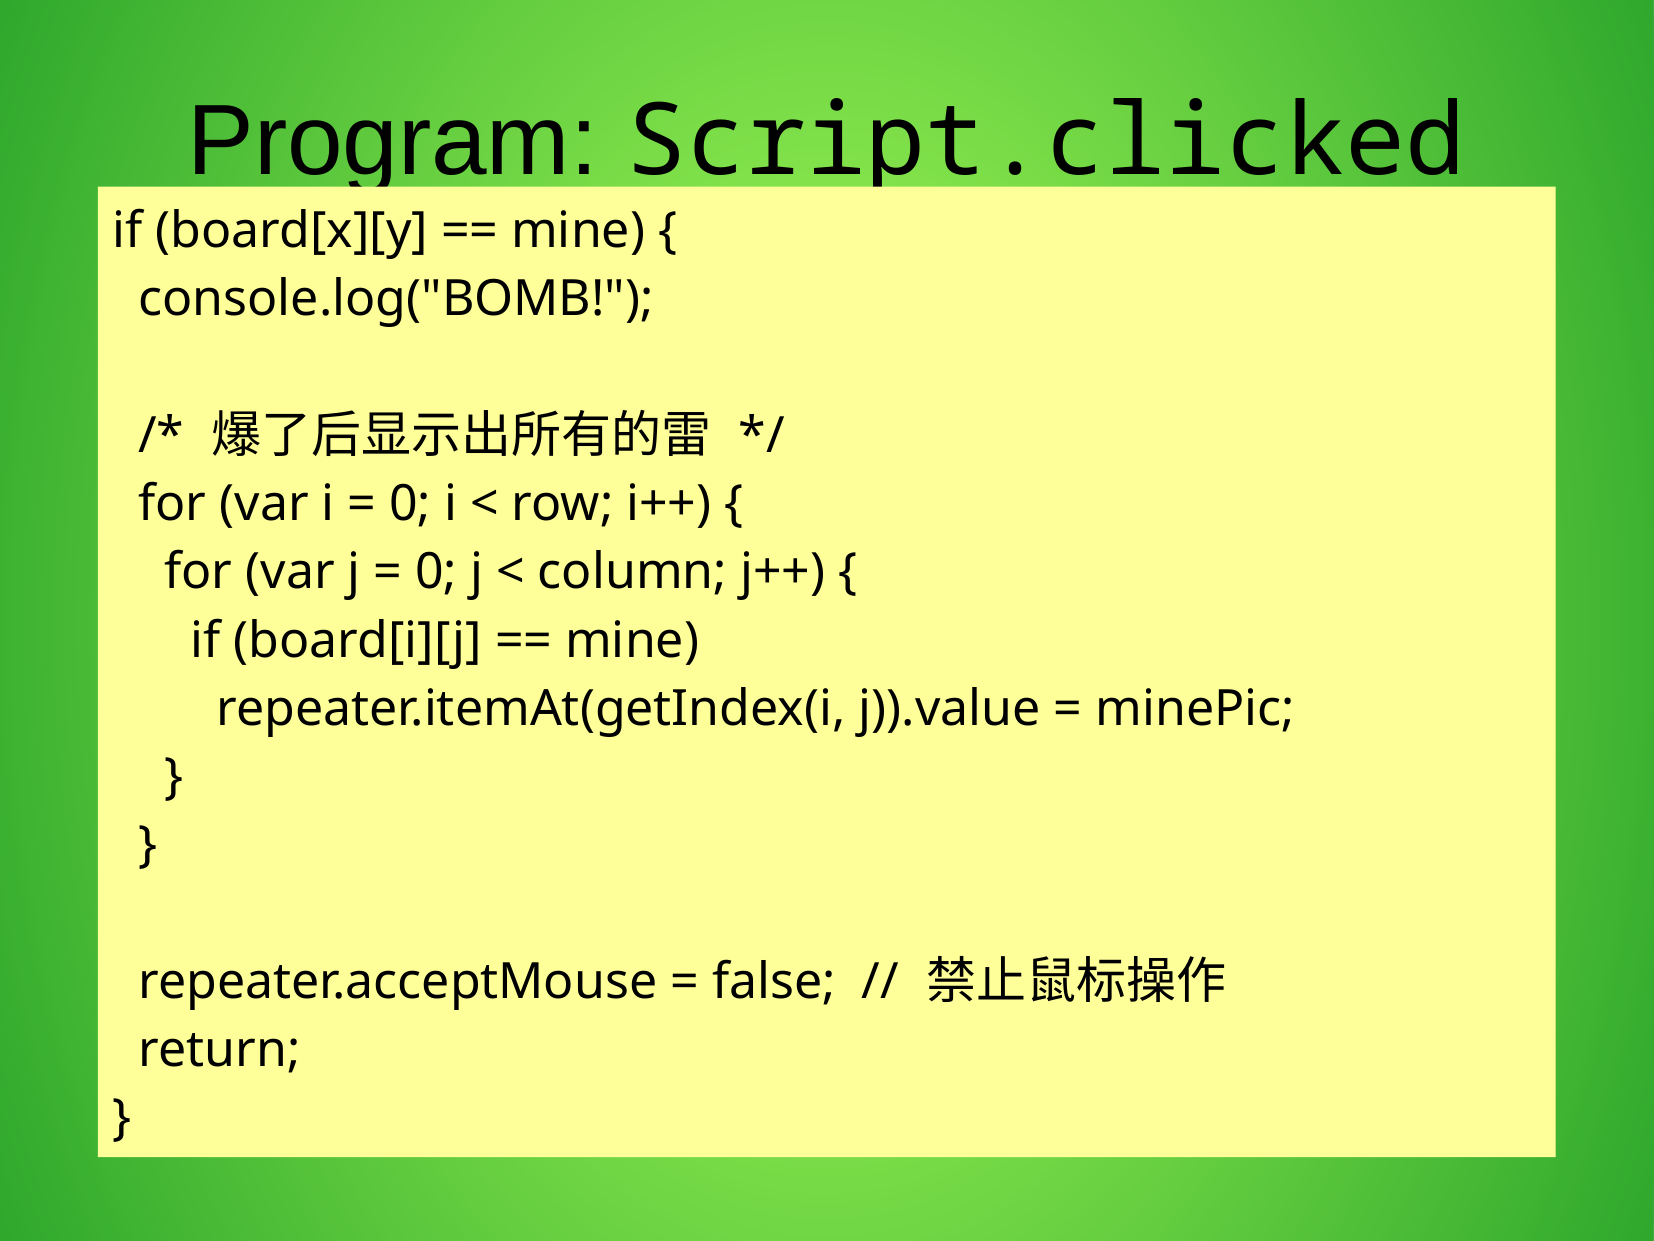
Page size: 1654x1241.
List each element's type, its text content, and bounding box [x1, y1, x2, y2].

text_box if (board[x][y] == mine) { console.log("BOMB!"); /* 爆了后显示出所有的雷 */ for (var i = 0; i < row; i++) { for (var j = 0; j < column; j++) { if (board[i][j] == mine) repeater.itemAt(getIndex(i, j)).value = minePic; } } repeater.acceptMouse = false; // 禁止鼠标操作 return; } [97, 186, 1556, 1101]
text_box Program: Script.clicked [130, 60, 1524, 186]
